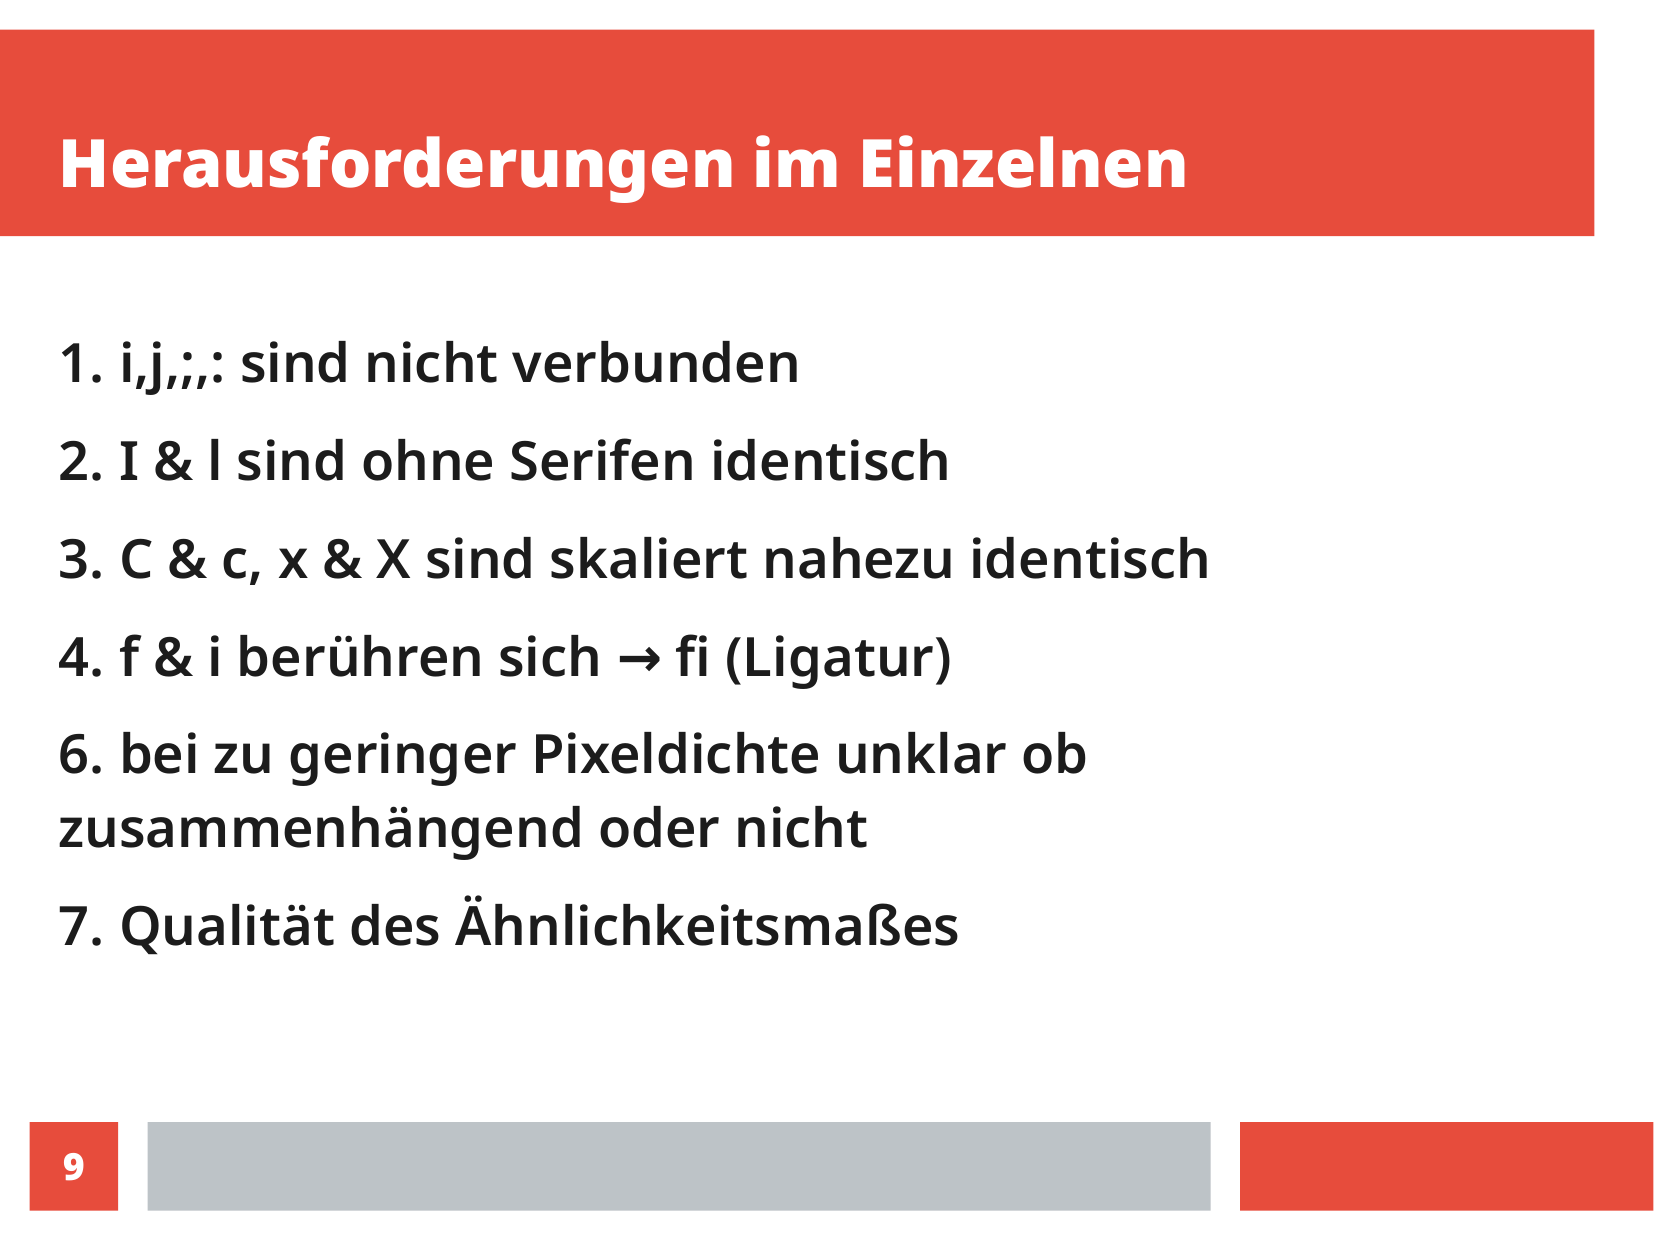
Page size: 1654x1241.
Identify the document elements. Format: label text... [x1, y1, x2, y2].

list 1. i,j,;,: sind nicht verbunden 2. I & l sind ohne Serifen identisch 3. C & c, x & X sind skaliert nahezu identisch 4. f & i berühren sich → fi (Ligatur) 6. bei zu geringer Pixeldichte unklar ob zusammenhängend oder nicht 7. Qualität des Ähnlichkeitsmaßes [59, 324, 1565, 1093]
title Herausforderungen im Einzelnen [59, 59, 1595, 207]
